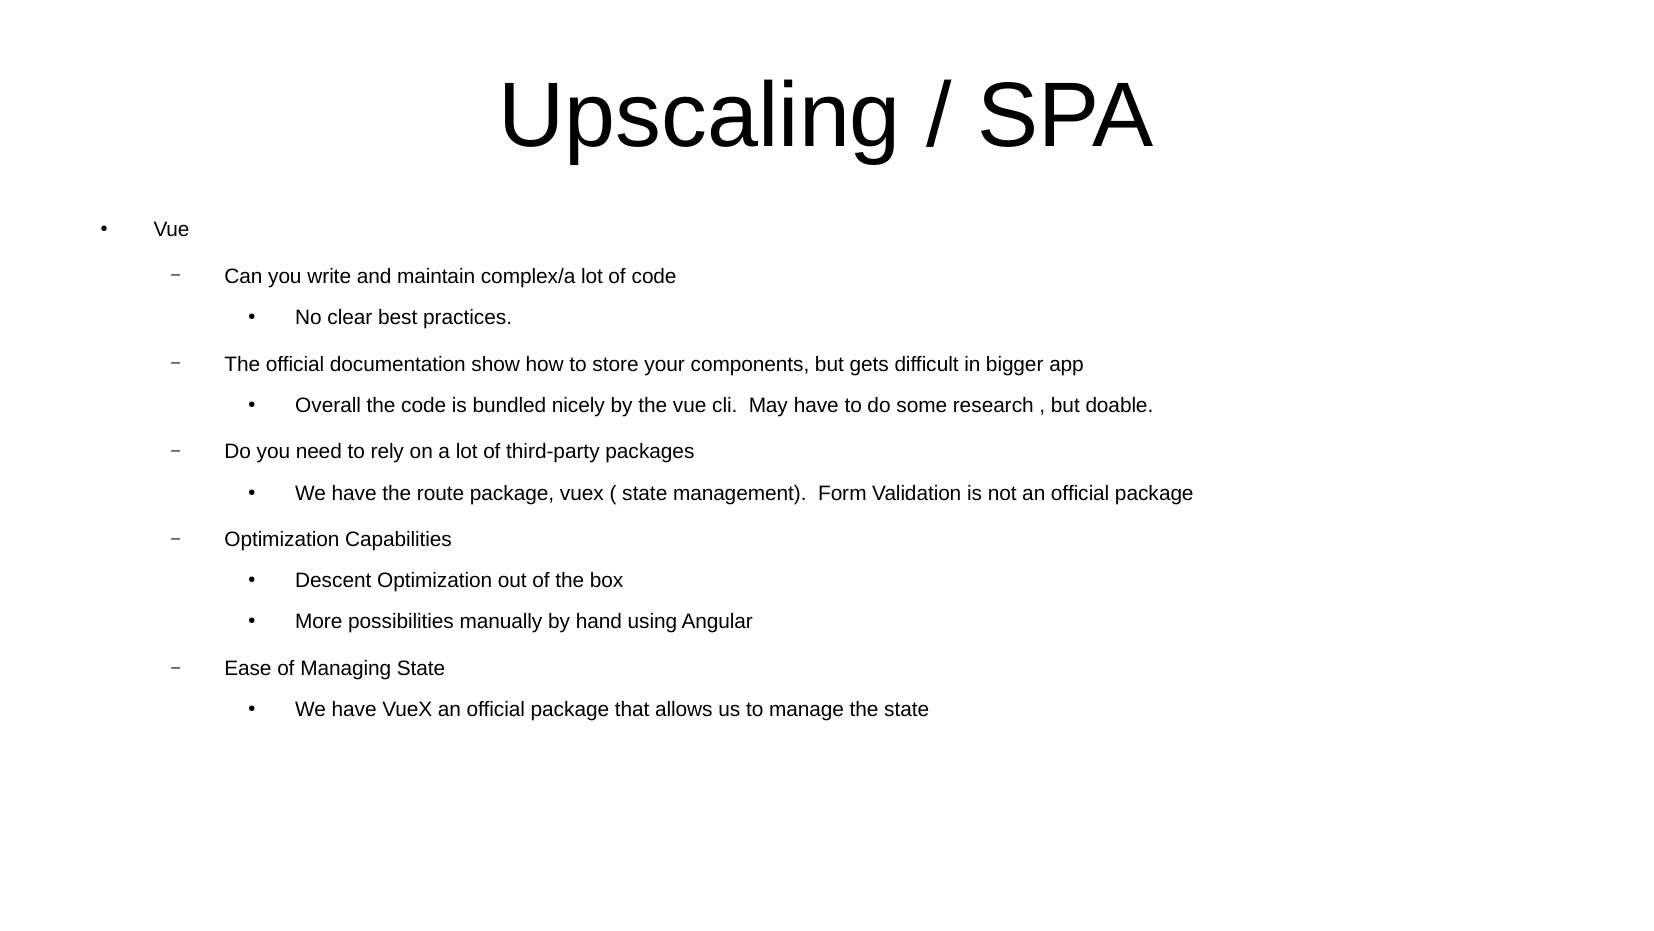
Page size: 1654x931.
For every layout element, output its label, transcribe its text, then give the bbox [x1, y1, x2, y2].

list Vue Can you write and maintain complex/a lot of code No clear best practices. The official documentation show how to store your components, but gets difficult in bigger app Overall the code is bundled nicely by the vue cli. May have to do some research , but doable. Do you need to rely on a lot of third-party packages We have the route package, vuex ( state management). Form Validation is not an official package Optimization Capabilities Descent Optimization out of the box More possibilities manually by hand using Angular Ease of Managing State We have VueX an official package that allows us to manage the state [82, 217, 1571, 886]
title Upscaling / SPA [82, 37, 1571, 193]
